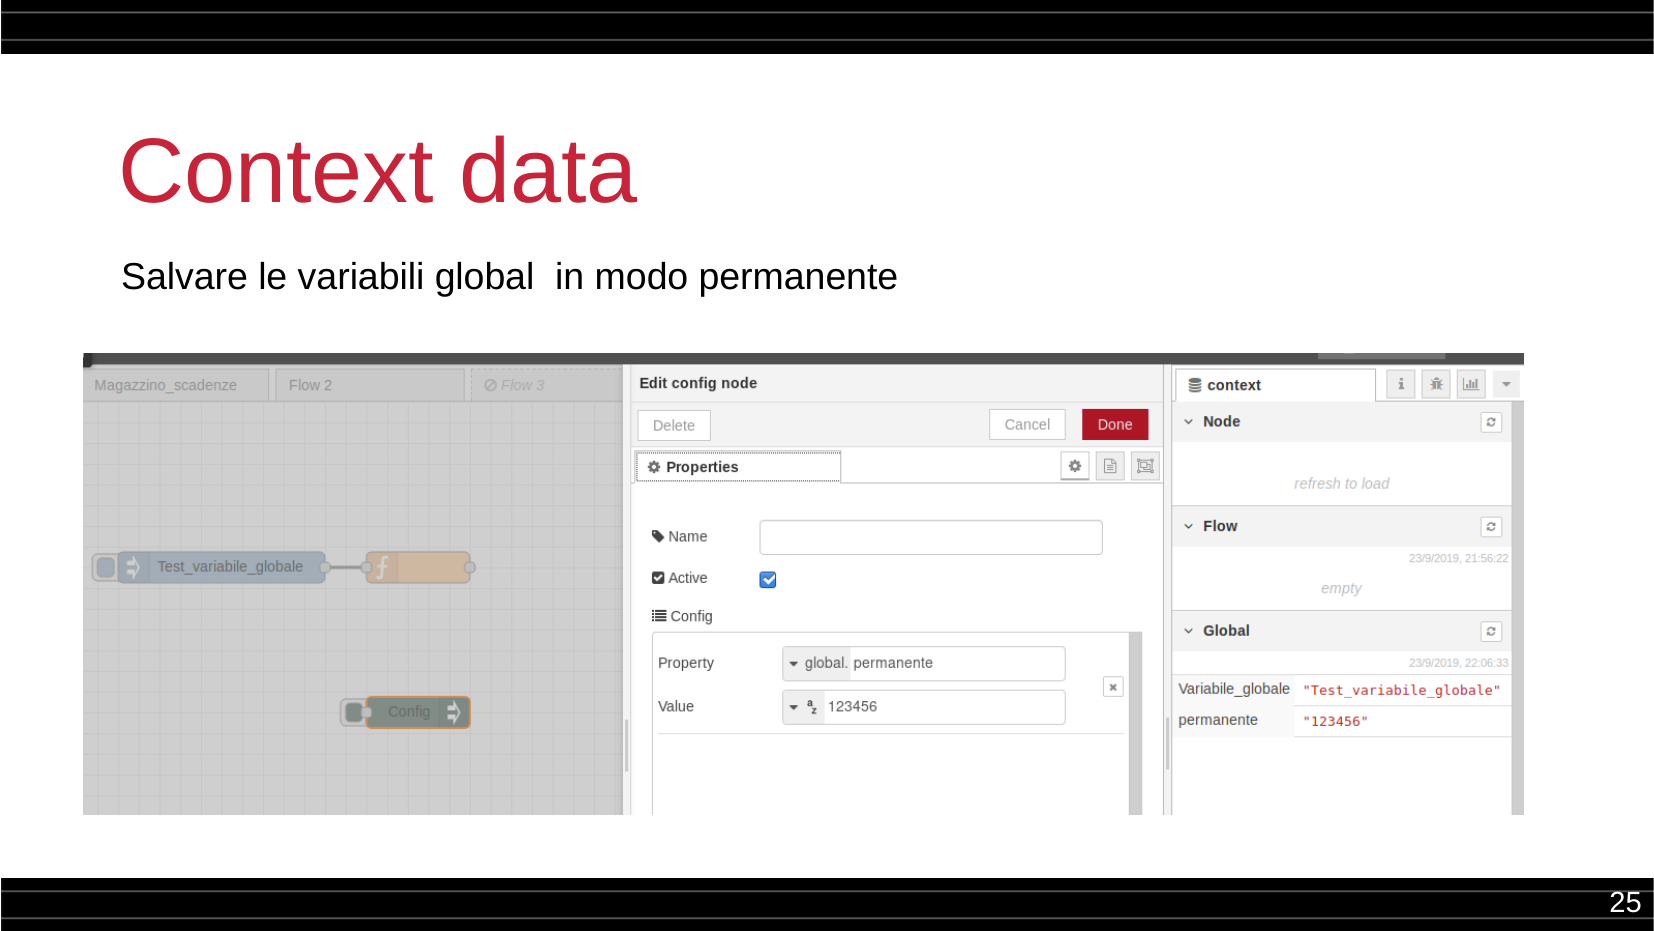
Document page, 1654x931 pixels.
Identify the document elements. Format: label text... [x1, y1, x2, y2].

picture [1, 878, 1654, 931]
picture [1, 0, 1654, 54]
text_box Salvare le variabili global in modo permanente [106, 248, 1241, 347]
picture [83, 353, 1524, 815]
title Context data [118, 92, 1040, 248]
